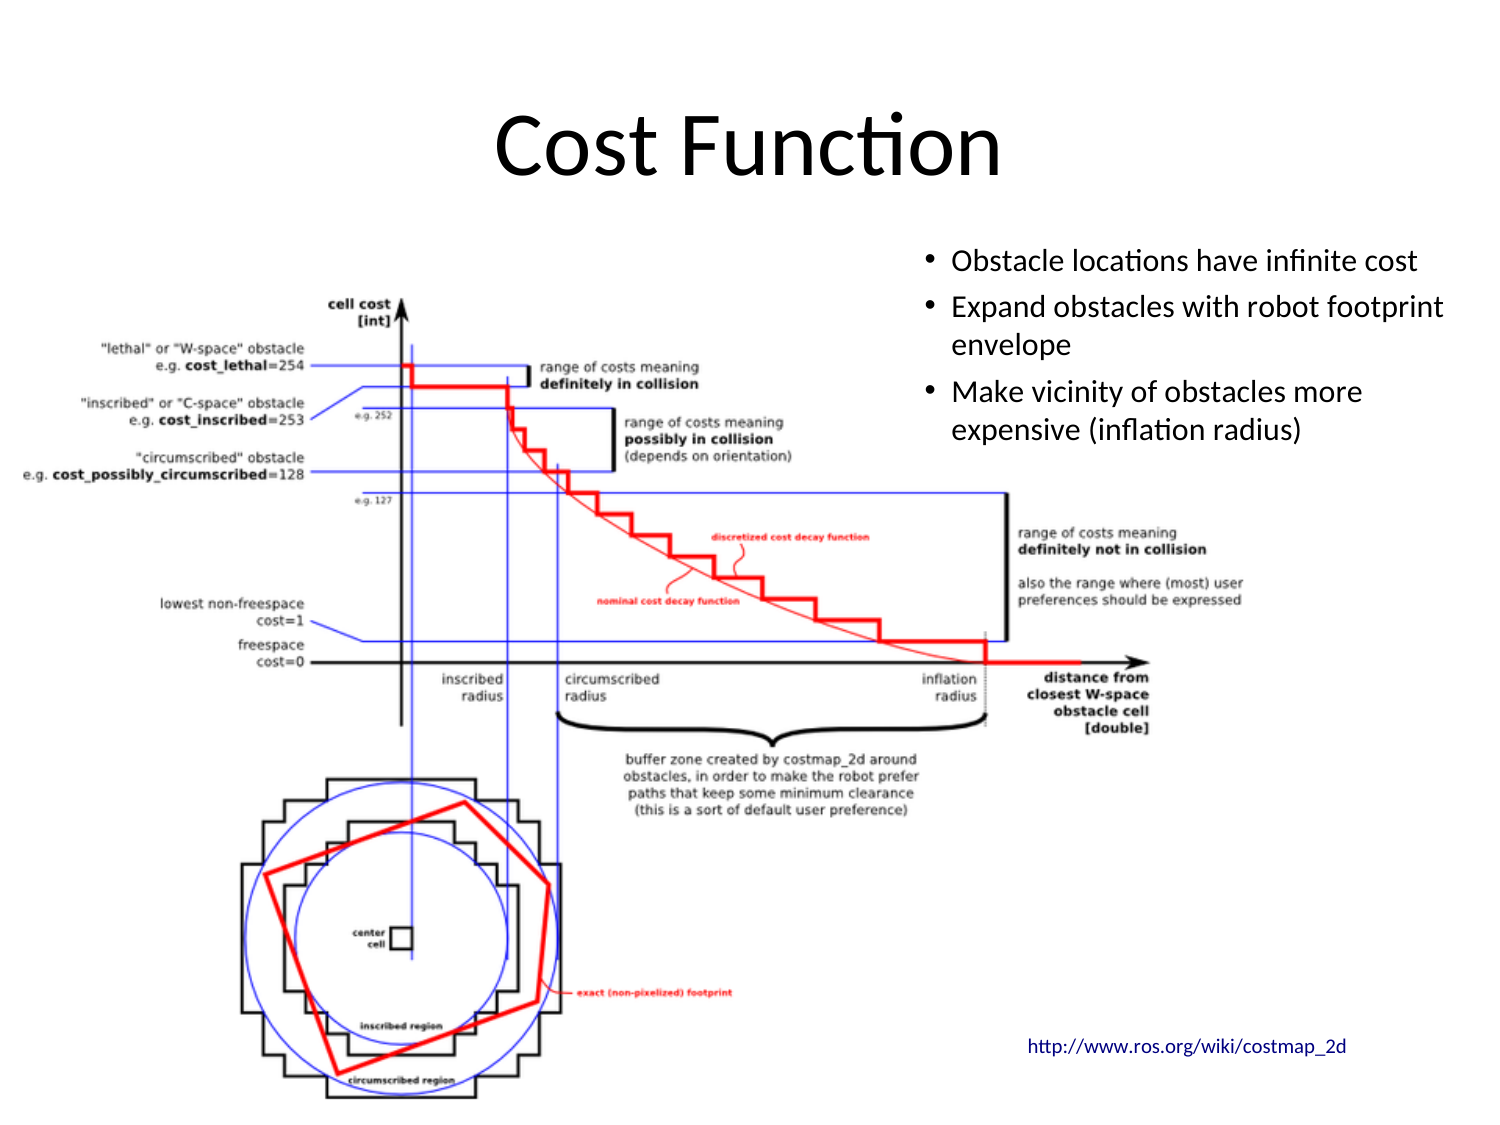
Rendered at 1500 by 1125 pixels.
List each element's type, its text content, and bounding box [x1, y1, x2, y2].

list Obstacle locations have infinite cost Expand obstacles with robot footprint envelope Make vicinity of obstacles more expensive (inflation radius) [909, 231, 1500, 455]
picture [0, 275, 1259, 1107]
title Cost Function [75, 20, 1426, 257]
text_box http://www.ros.org/wiki/costmap_2d [1012, 1025, 1418, 1066]
